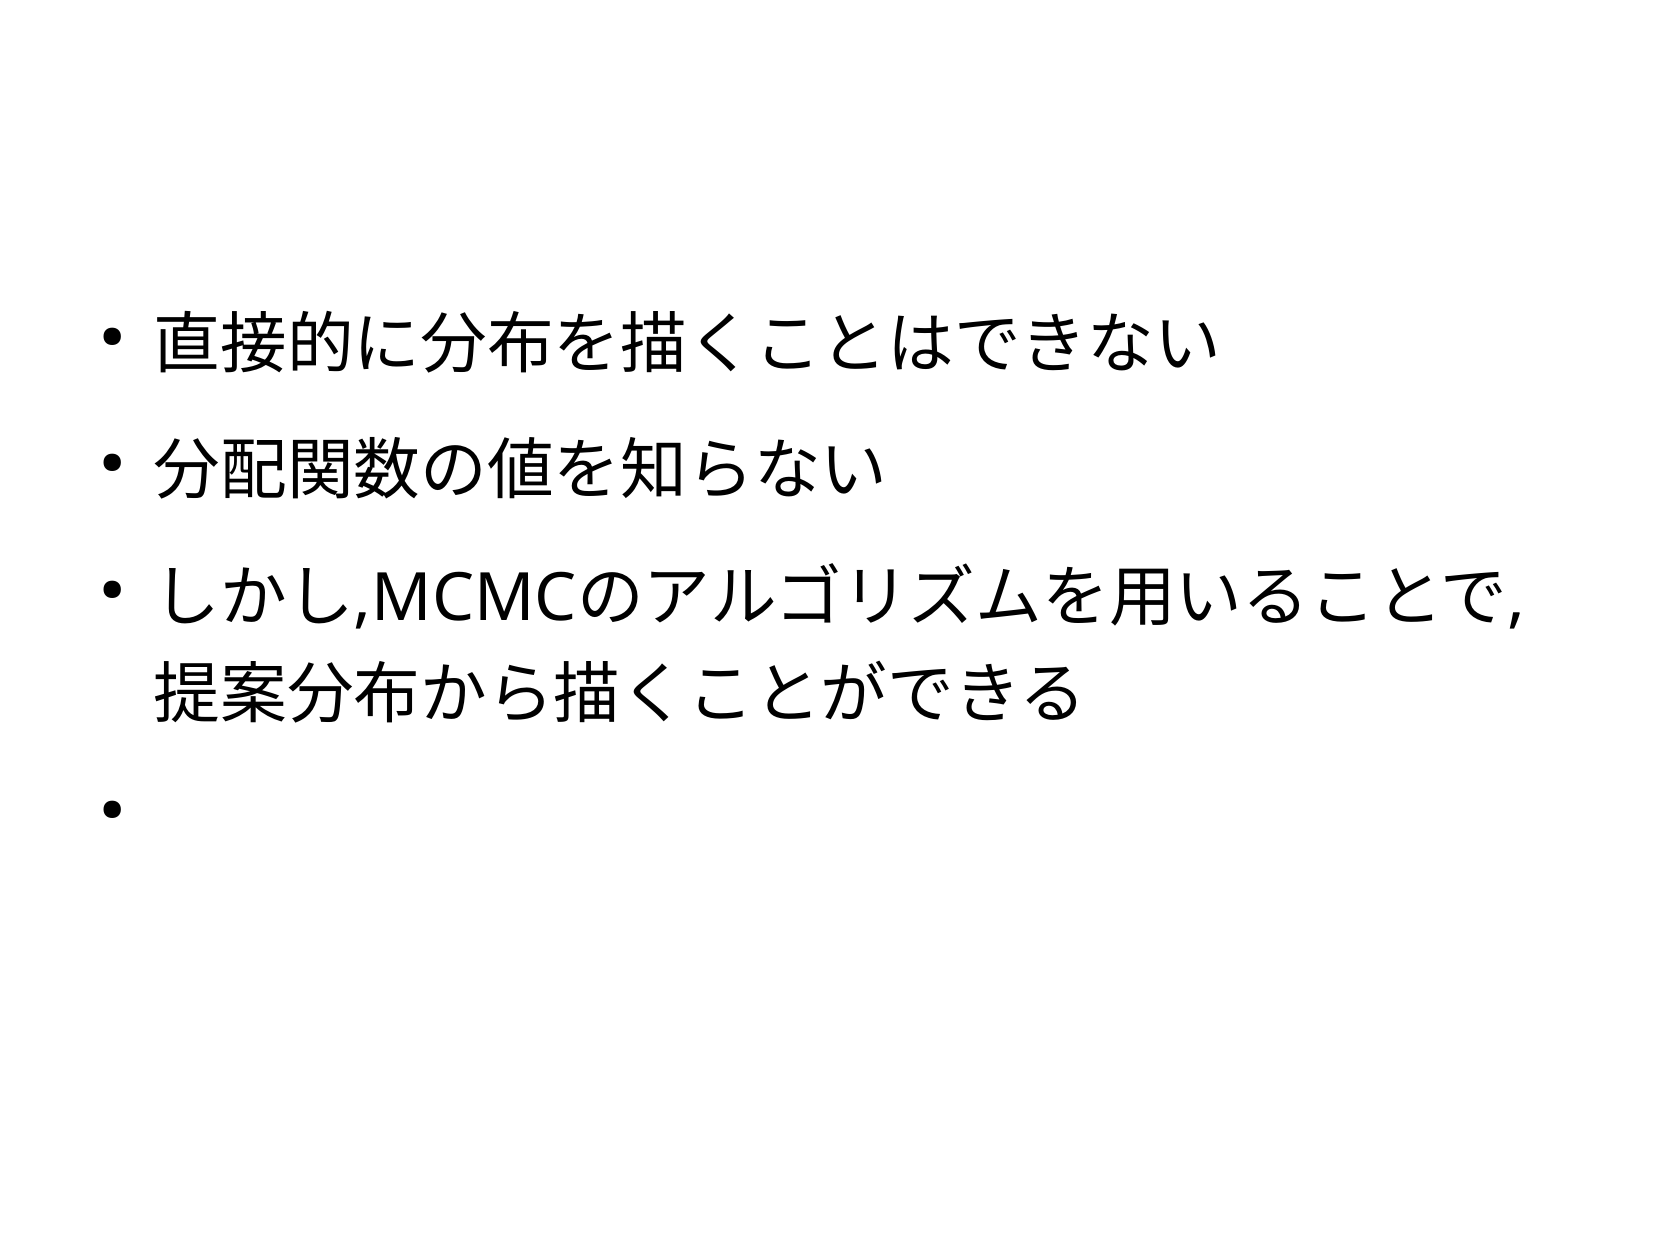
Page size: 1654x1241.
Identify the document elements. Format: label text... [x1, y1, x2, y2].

list 直接的に分布を描くことはできない 分配関数の値を知らない しかし,MCMCのアルゴリズムを用いることで,提案分布から描くことができる [82, 290, 1571, 1109]
